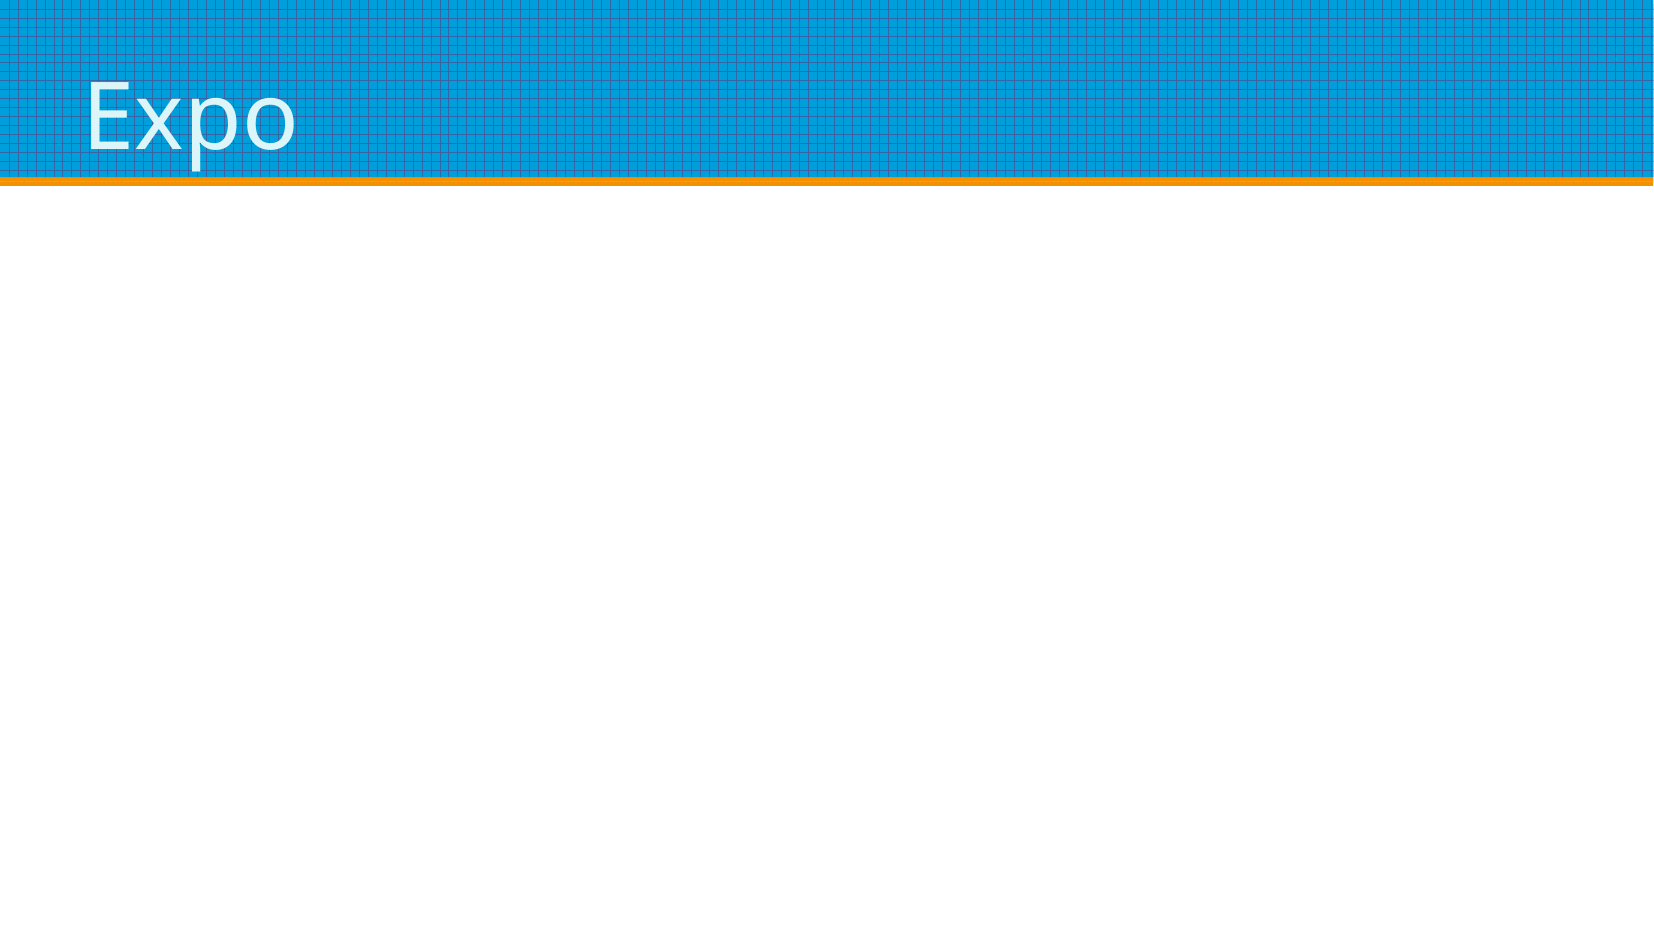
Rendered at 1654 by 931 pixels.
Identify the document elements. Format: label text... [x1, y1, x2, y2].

title Expo [82, 14, 1571, 178]
